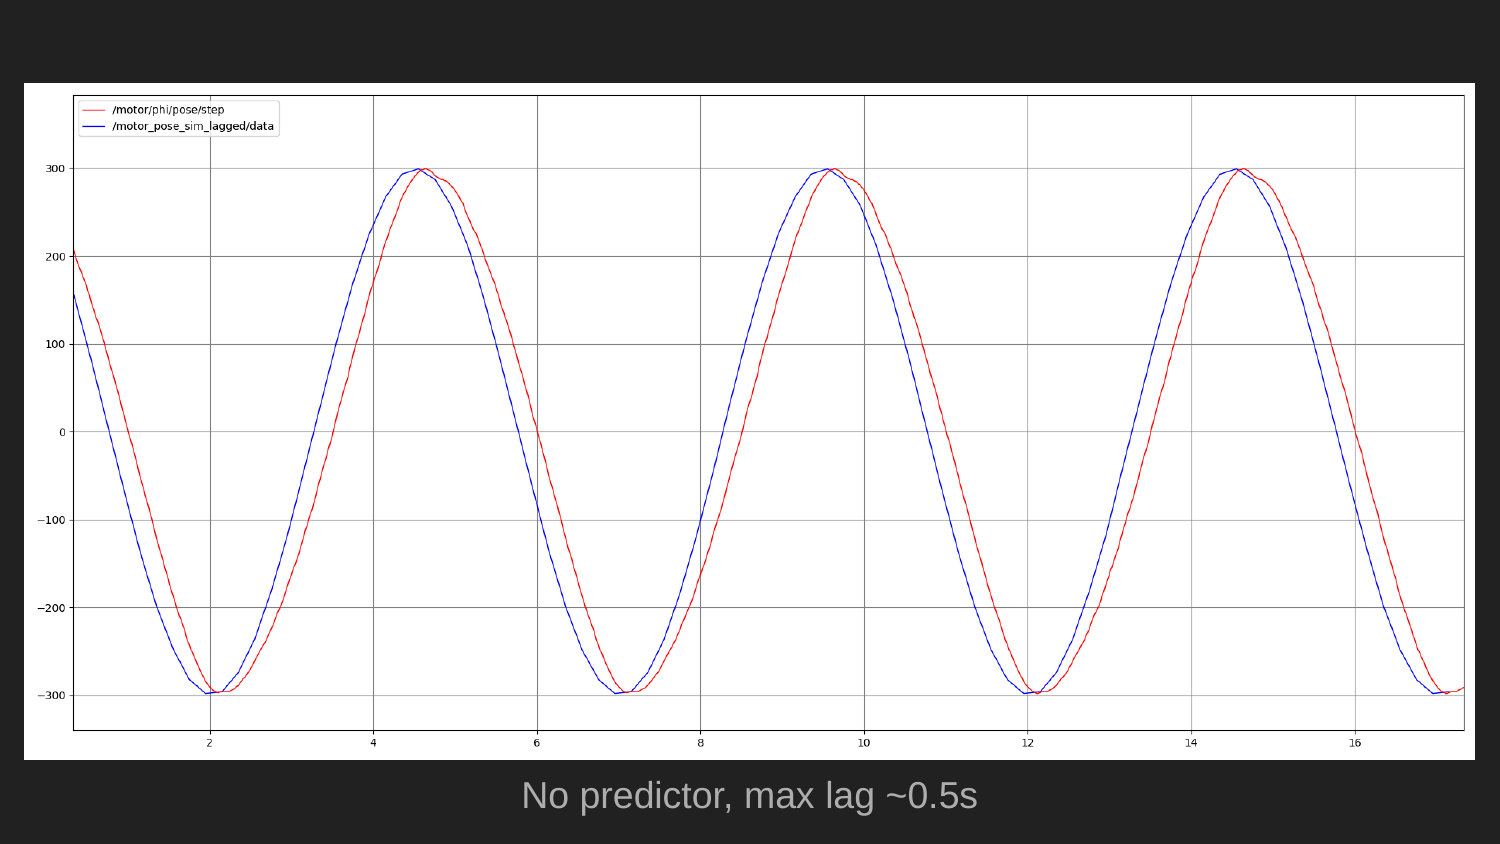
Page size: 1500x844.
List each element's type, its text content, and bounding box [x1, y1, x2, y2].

picture [24, 83, 1475, 760]
text_box No predictor, max lag ~0.5s [485, 756, 1015, 816]
